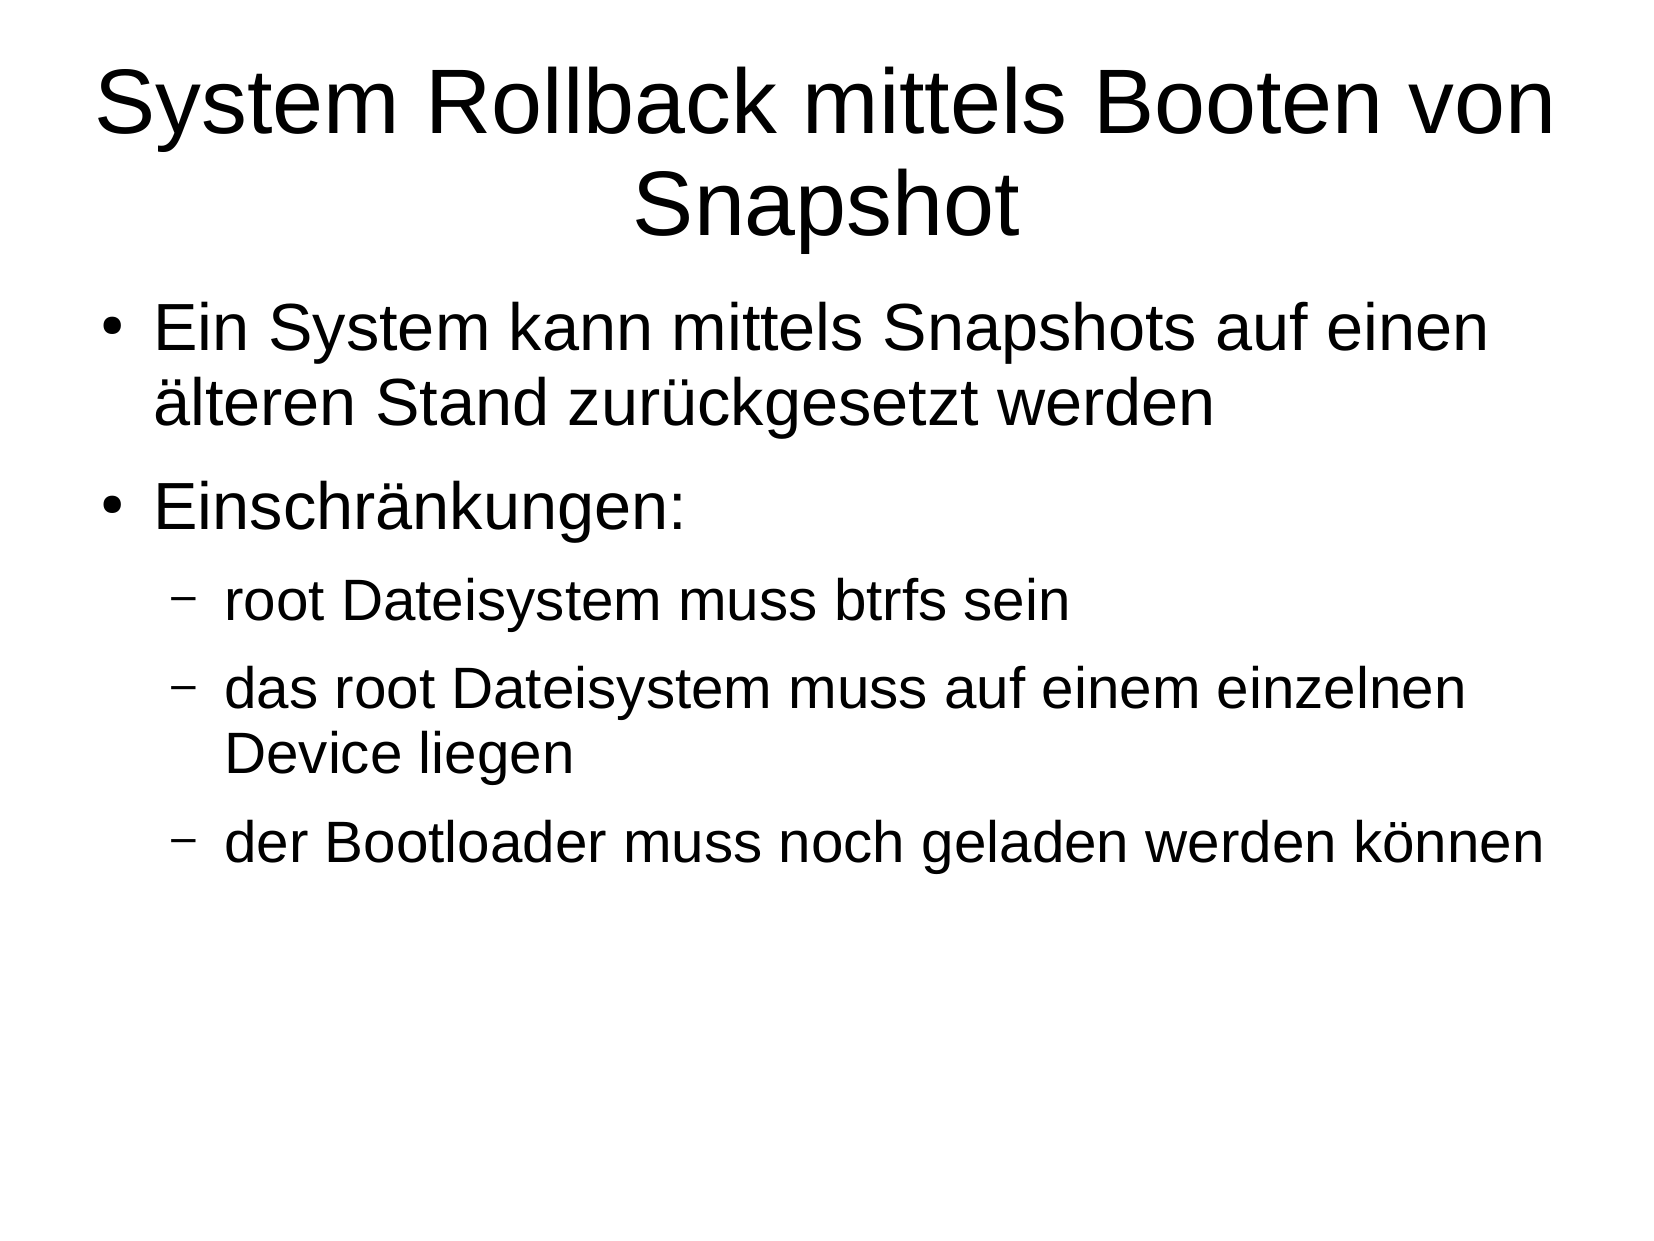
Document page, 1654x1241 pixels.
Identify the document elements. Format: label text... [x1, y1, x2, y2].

list Ein System kann mittels Snapshots auf einen älteren Stand zurückgesetzt werden Einschränkungen: root Dateisystem muss btrfs sein das root Dateisystem muss auf einem einzelnen Device liegen der Bootloader muss noch geladen werden können [82, 290, 1571, 1010]
title System Rollback mittels Booten von Snapshot [82, 49, 1571, 257]
